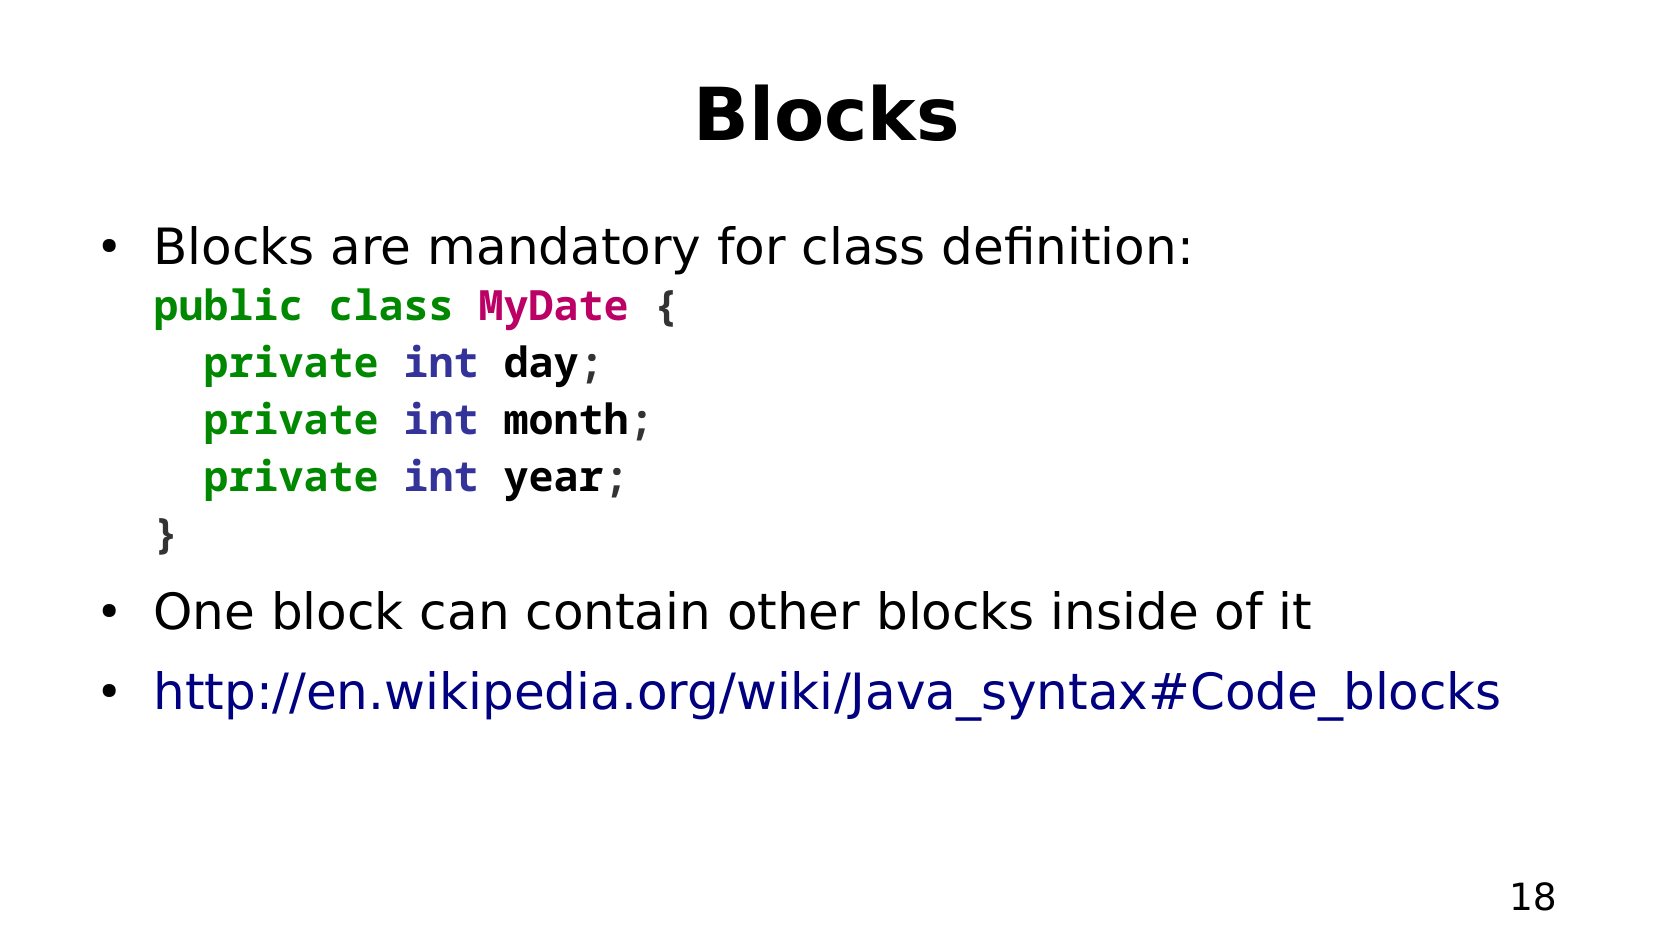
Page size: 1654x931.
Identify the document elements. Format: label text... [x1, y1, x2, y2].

list Blocks are mandatory for class definition: public class MyDate { private int day; private int month; private int year; } One block can contain other blocks inside of it http://en.wikipedia.org/wiki/Java_syntax#Code_blocks [82, 217, 1538, 758]
title Blocks [82, 37, 1571, 193]
